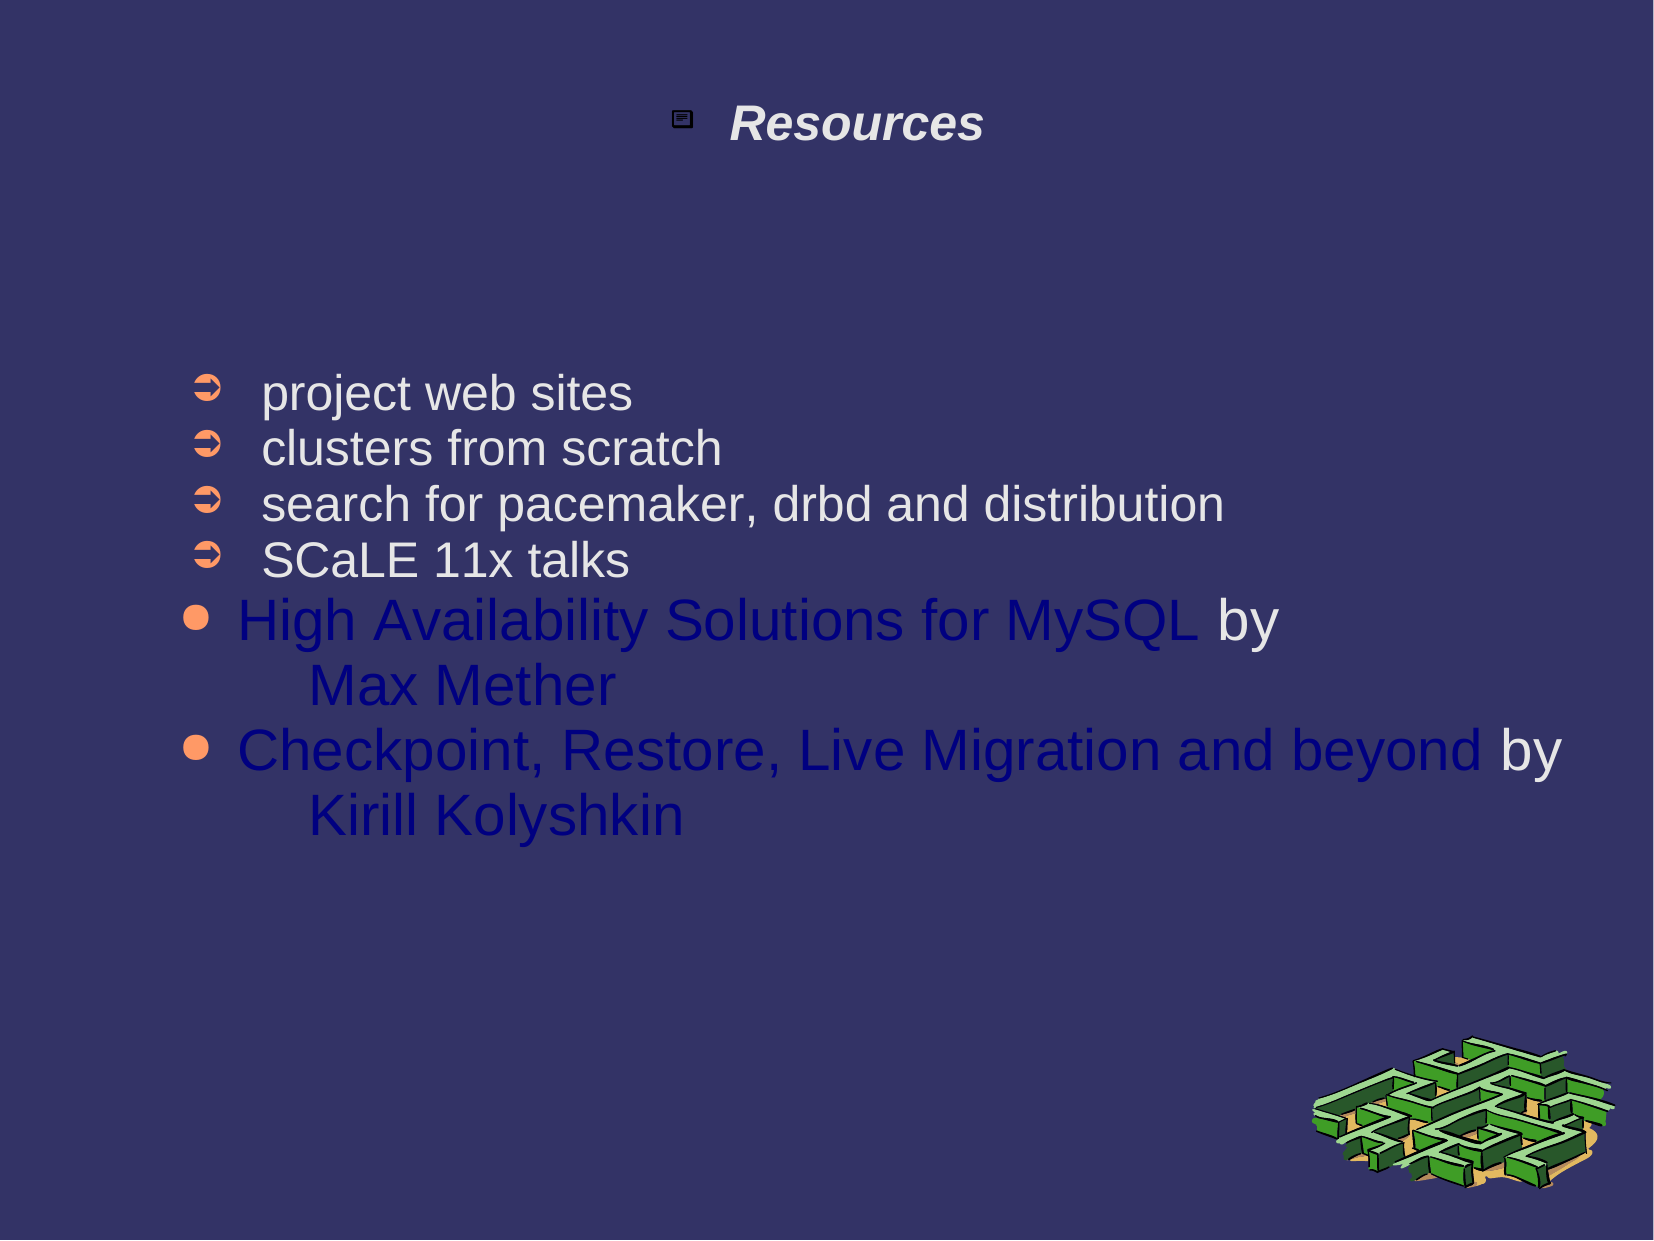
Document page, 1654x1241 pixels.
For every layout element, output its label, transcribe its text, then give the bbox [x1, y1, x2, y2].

title Resources [121, 19, 1534, 227]
list project web sites clusters from scratch search for pacemaker, drbd and distribution SCaLE 11x talks High Availability Solutions for MySQL by Max Mether Checkpoint, Restore, Live Migration and beyond by Kirill Kolyshkin [178, 364, 1570, 1085]
